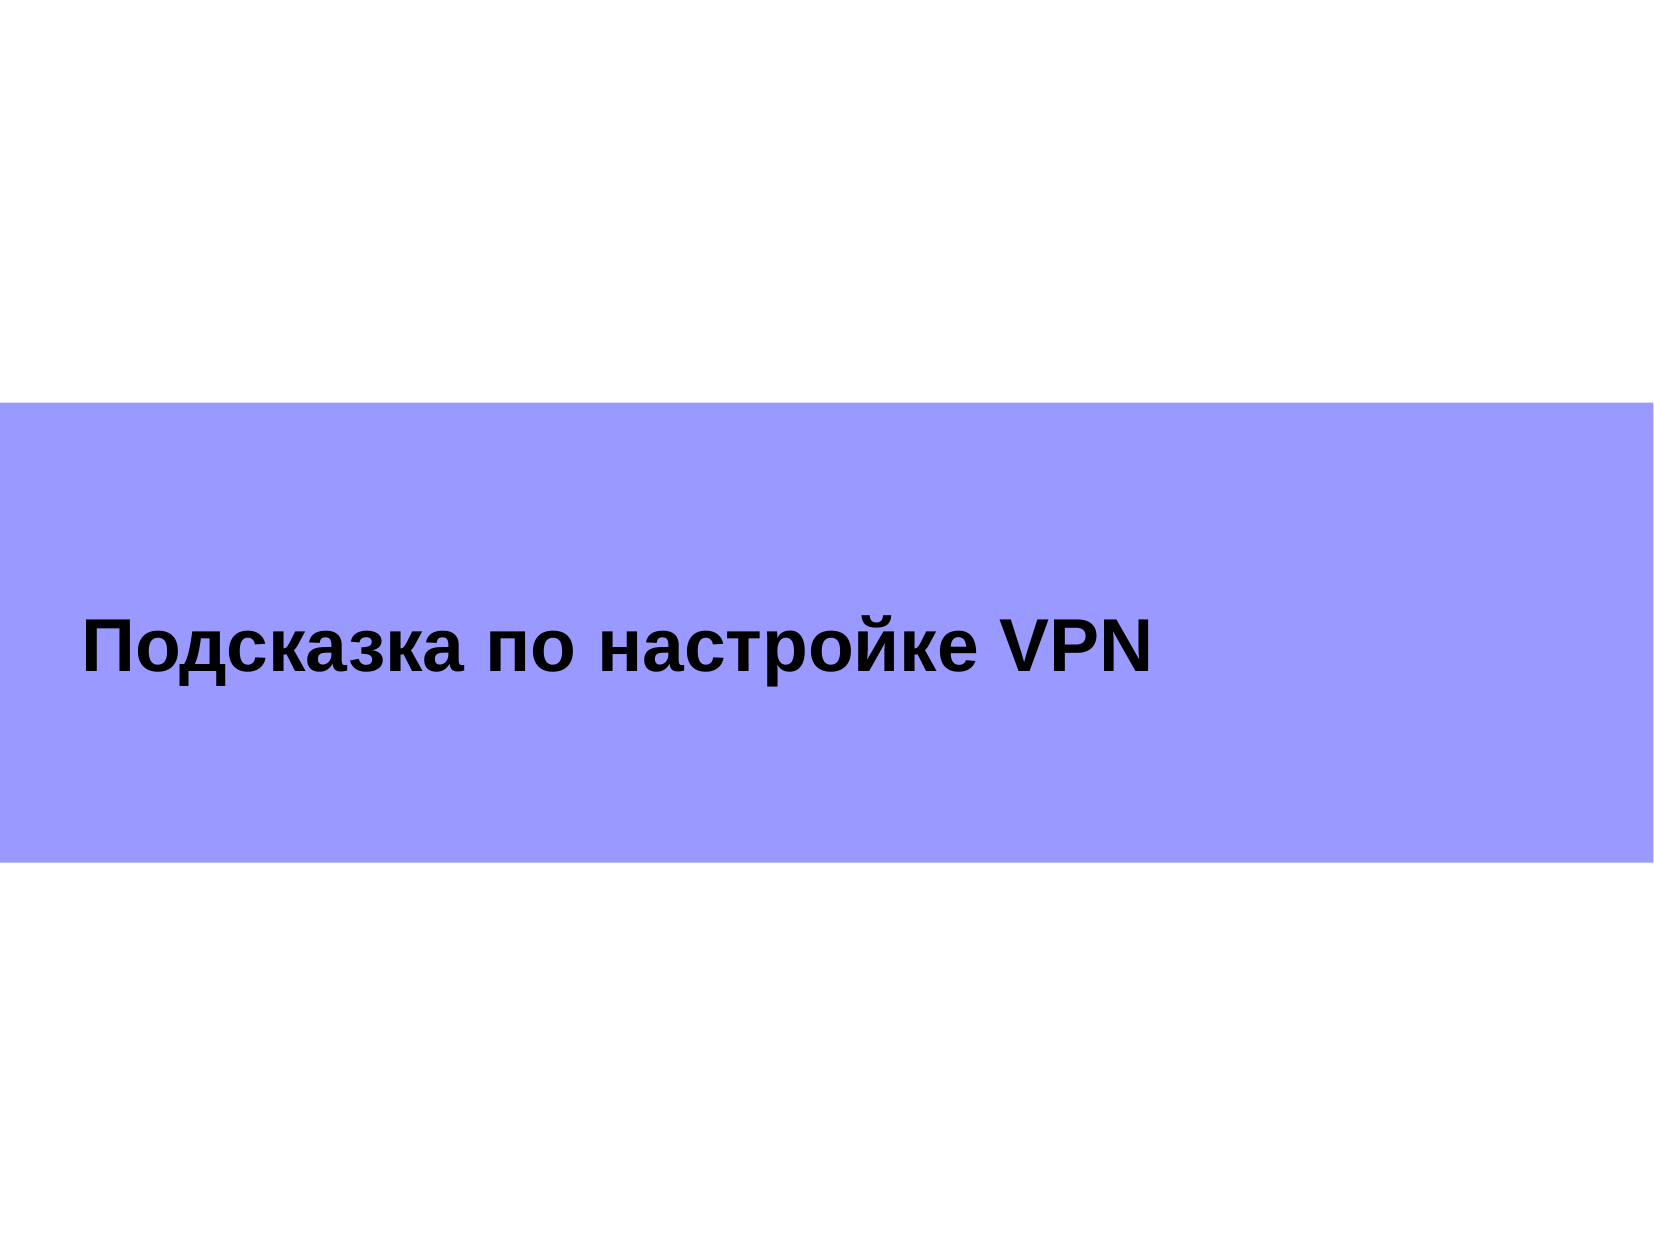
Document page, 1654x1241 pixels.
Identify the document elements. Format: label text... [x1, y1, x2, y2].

text_box Подсказка по настройке VPN [67, 600, 1530, 772]
